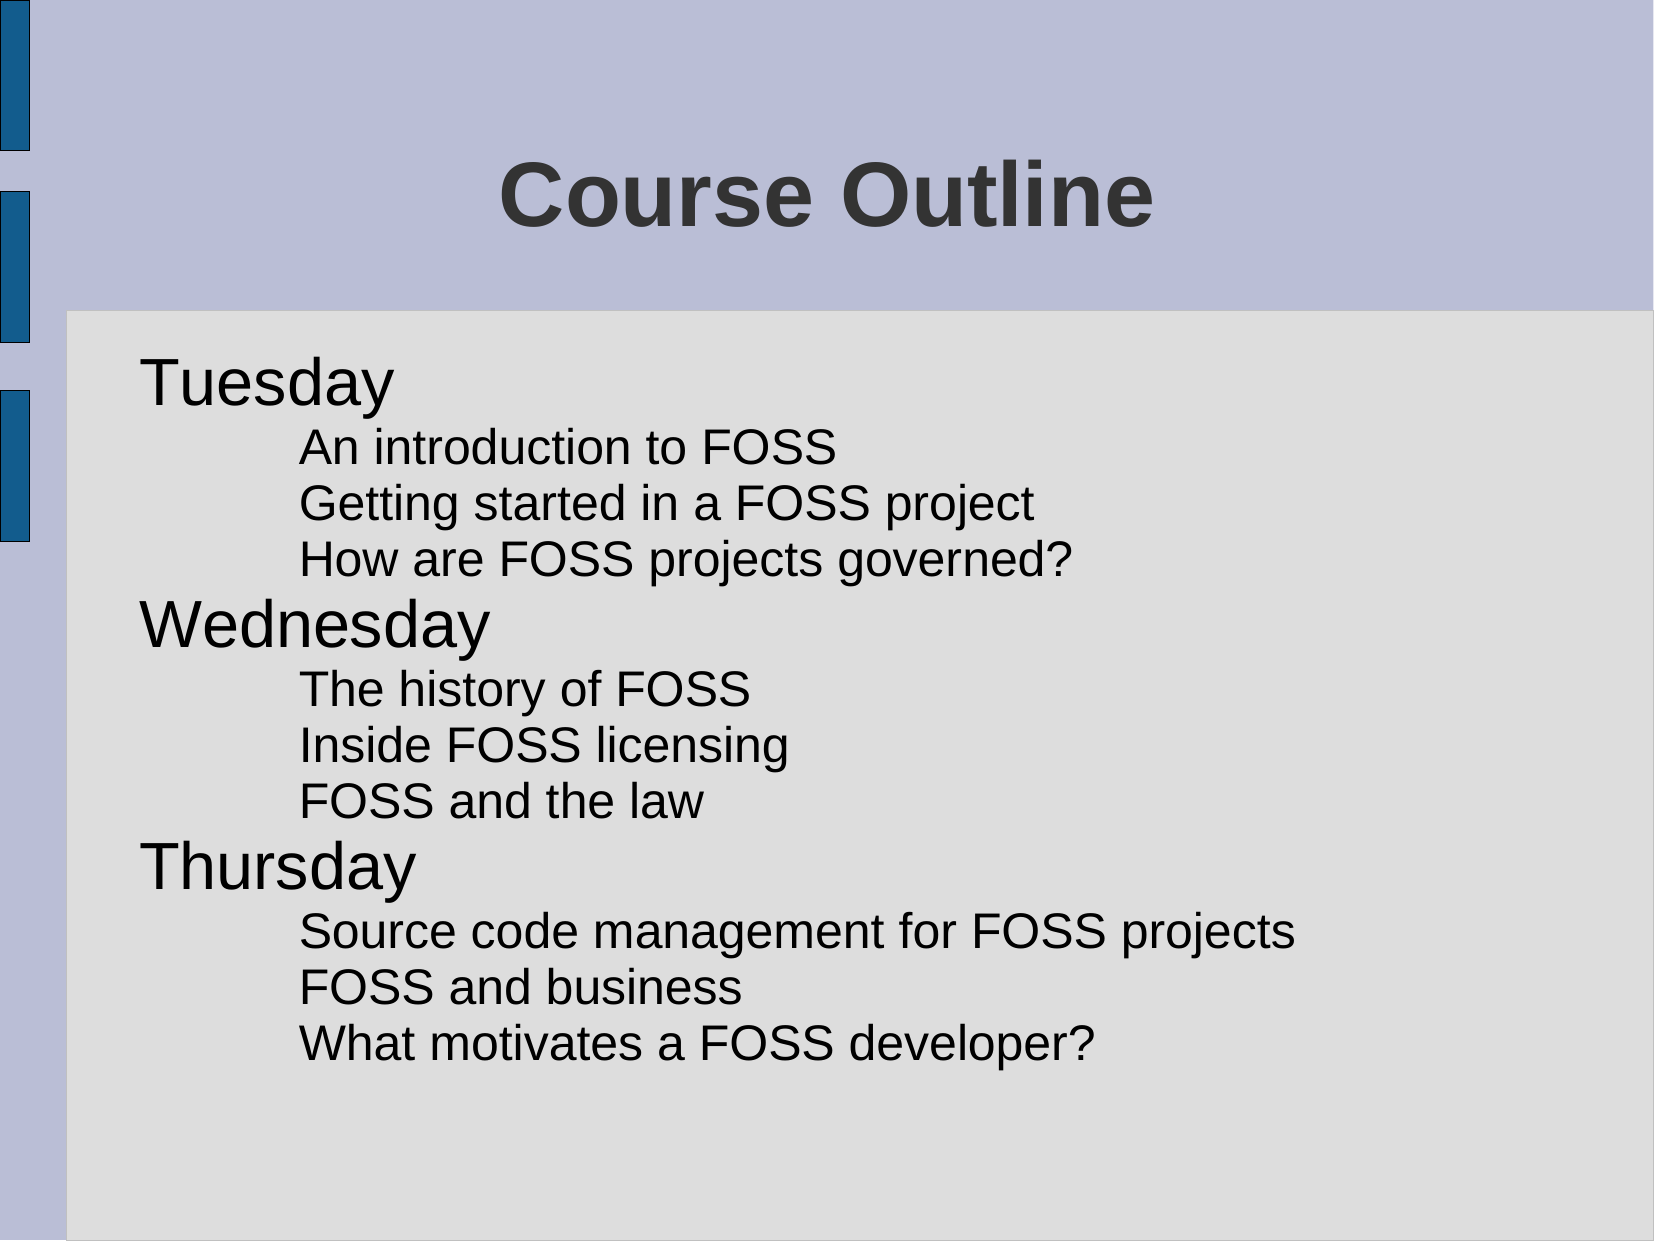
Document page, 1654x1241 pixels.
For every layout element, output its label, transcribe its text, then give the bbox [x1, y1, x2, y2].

list Tuesday An introduction to FOSS Getting started in a FOSS project How are FOSS projects governed? Wednesday The history of FOSS Inside FOSS licensing FOSS and the law Thursday Source code management for FOSS projects FOSS and business What motivates a FOSS developer? [121, 344, 1534, 1112]
title Course Outline [121, 98, 1534, 291]
